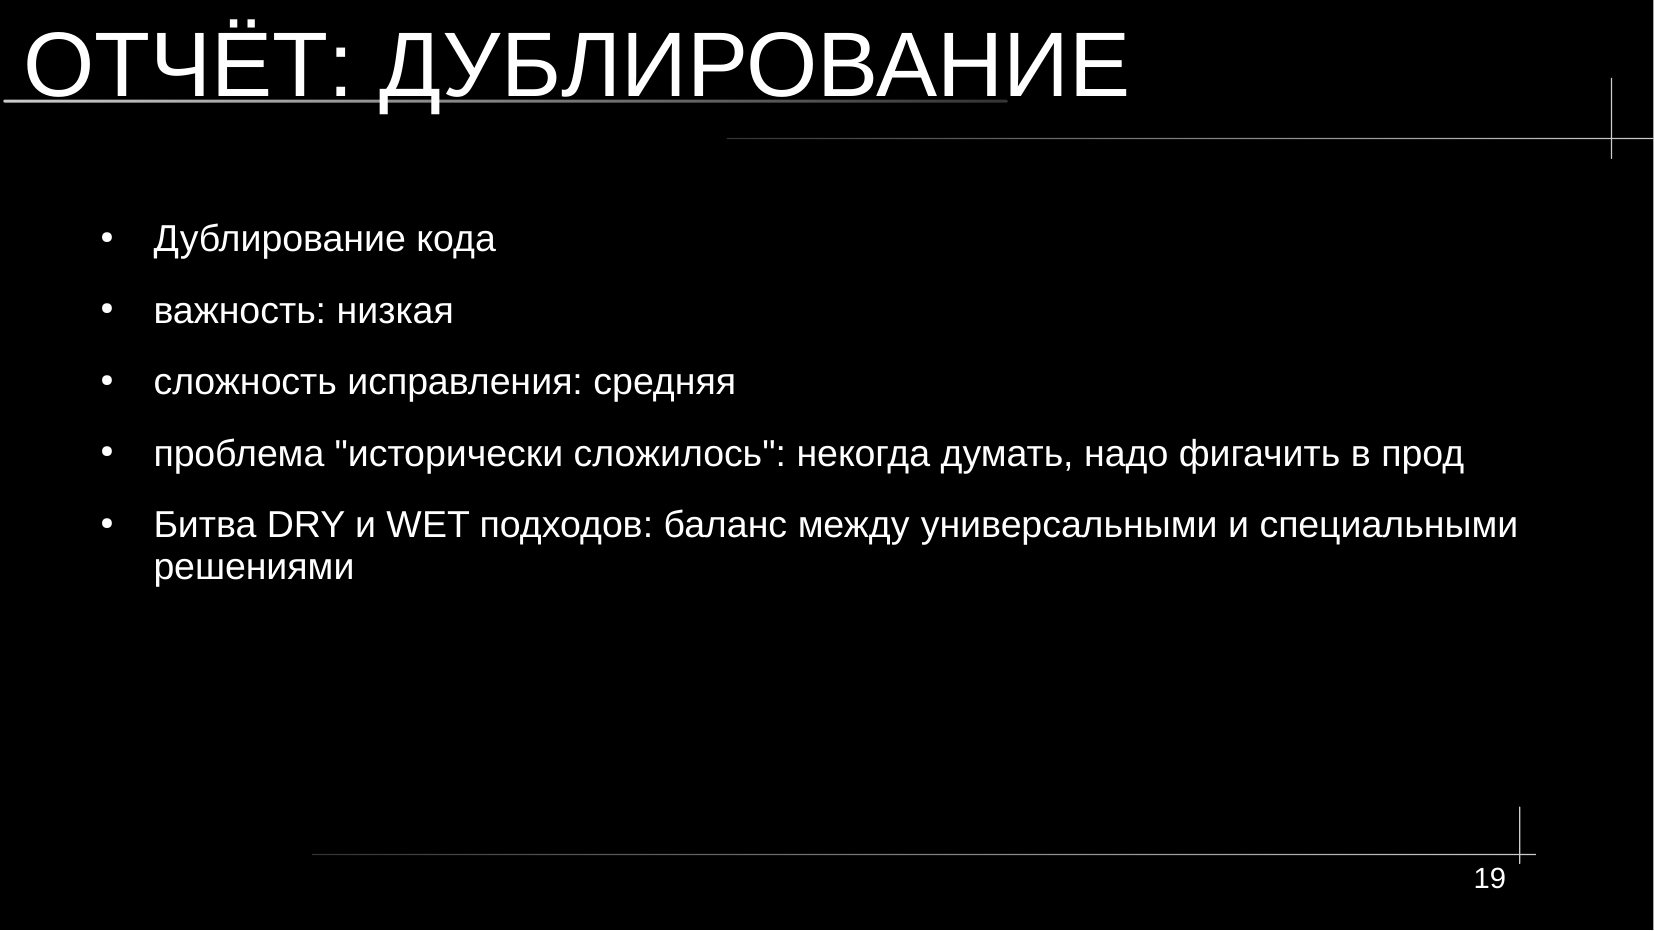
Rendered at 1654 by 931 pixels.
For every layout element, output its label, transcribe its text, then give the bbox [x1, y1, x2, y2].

list Дублирование кода важность: низкая сложность исправления: средняя проблема "исторически сложилось": некогда думать, надо фигачить в прод Битва DRY и WET подходов: баланс между универсальными и специальными решениями [82, 217, 1571, 758]
title ОТЧЁТ: ДУБЛИРОВАНИЕ [23, 11, 1589, 119]
